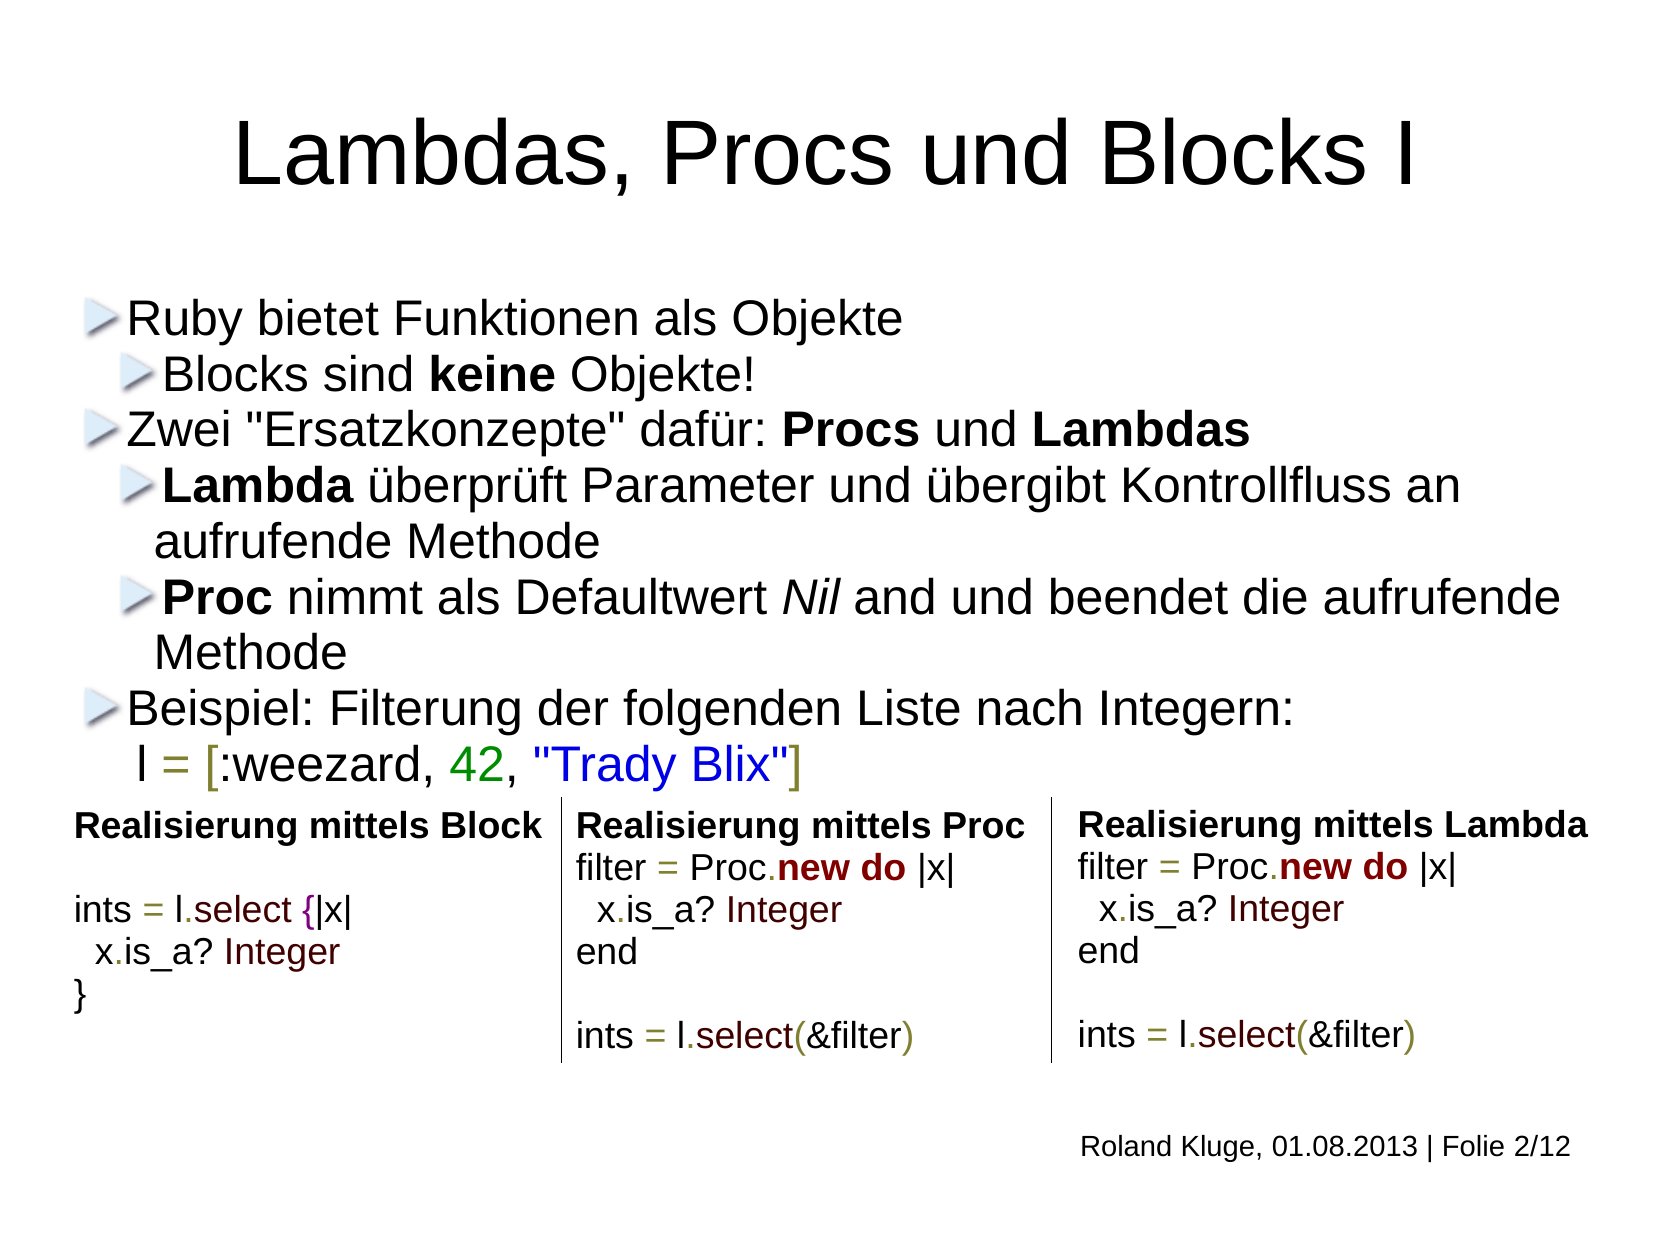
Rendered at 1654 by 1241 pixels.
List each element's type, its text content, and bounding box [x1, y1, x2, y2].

text_box Realisierung mittels Lambda filter = Proc.new do |x| x.is_a? Integer end ints = l.select(&filter) [1062, 796, 1625, 1063]
subtitle Ruby bietet Funktionen als Objekte Blocks sind keine Objekte! Zwei "Ersatzkonzepte" dafür: Procs und Lambdas Lambda überprüft Parameter und übergibt Kontrollfluss an aufrufende Methode Proc nimmt als Defaultwert Nil and und beendet die aufrufende Methode Beispiel: Filterung der folgenden Liste nach Integern: l = [:weezard, 42, "Trady Blix"] [82, 290, 1571, 797]
text_box Realisierung mittels Block ints = l.select {|x| x.is_a? Integer } [59, 797, 561, 1063]
text_box Realisierung mittels Proc filter = Proc.new do |x| x.is_a? Integer end ints = l.select(&filter) [561, 797, 1063, 1064]
title Lambdas, Procs und Blocks I [82, 49, 1571, 257]
